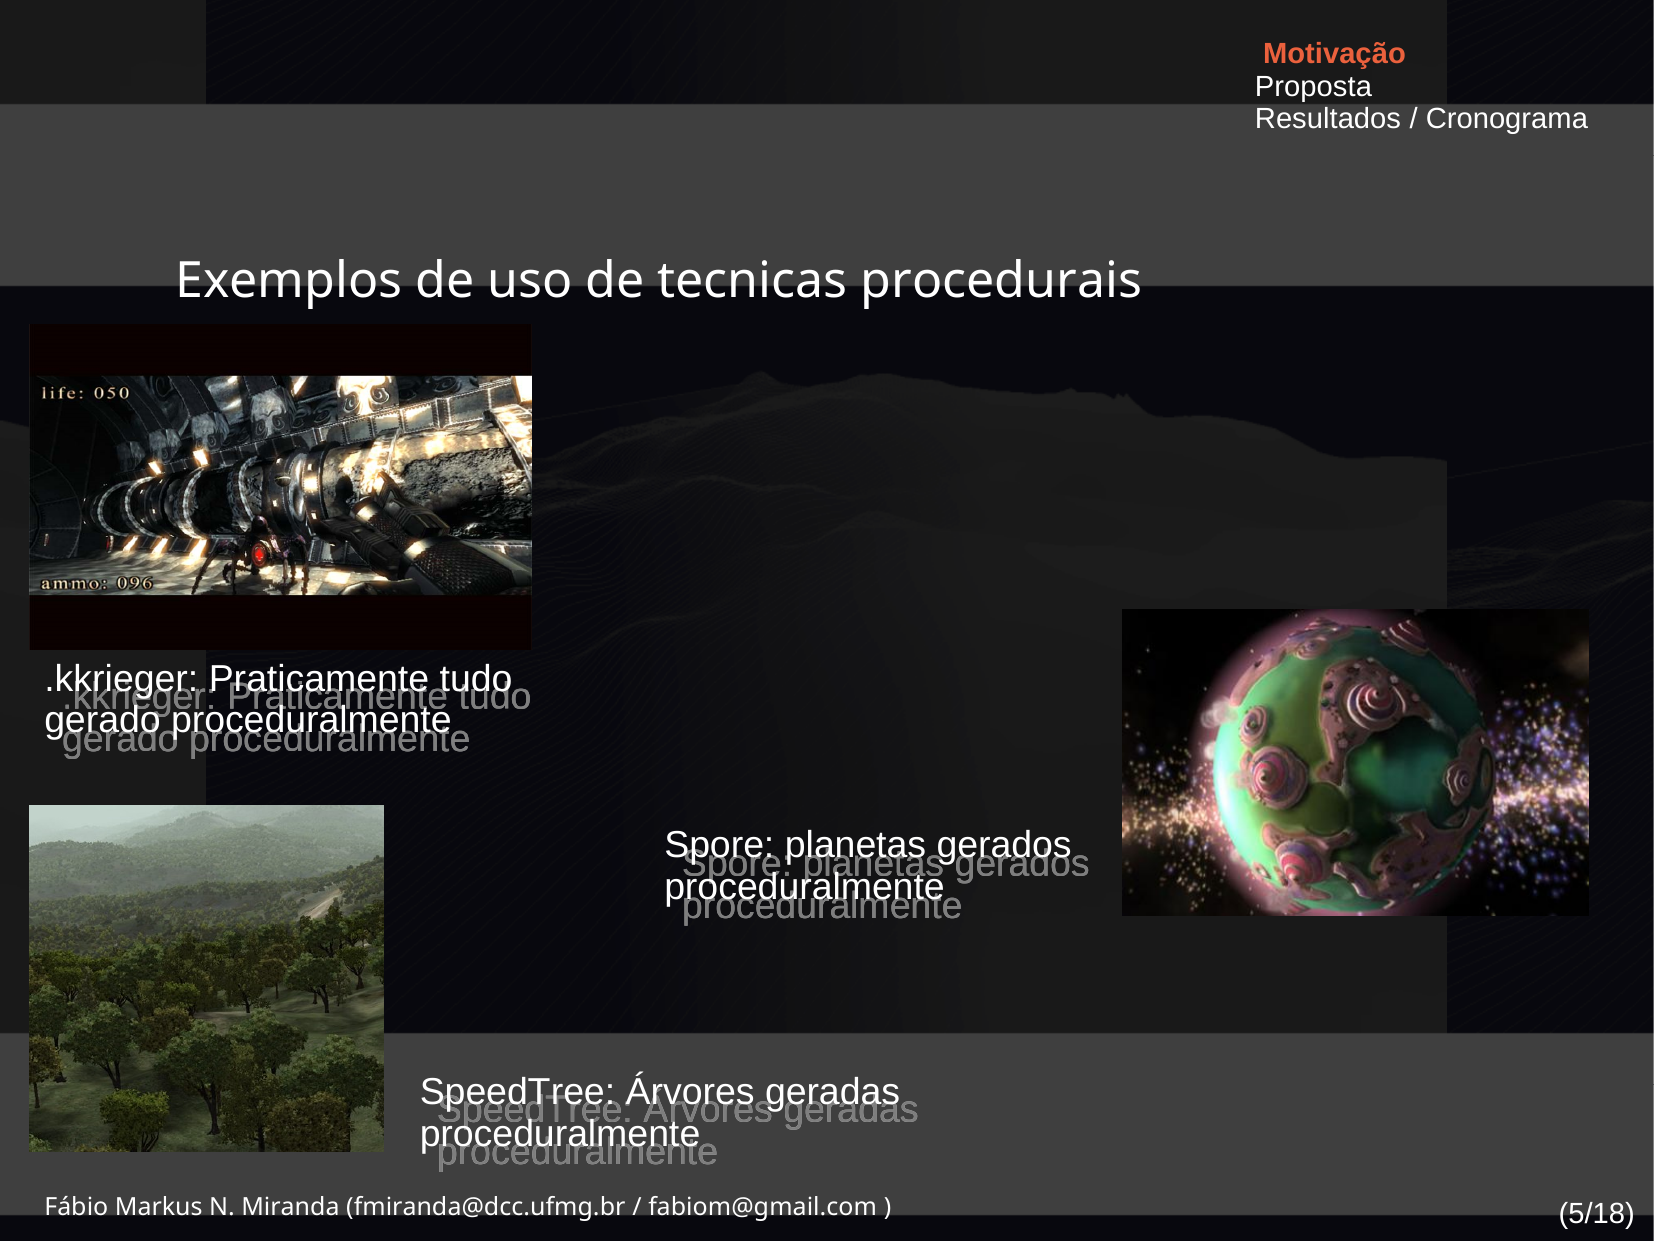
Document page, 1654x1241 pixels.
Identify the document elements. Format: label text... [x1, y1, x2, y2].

text_box Fábio Markus N. Miranda (fmiranda@dcc.ufmg.br / fabiom@gmail.com ) [29, 1181, 975, 1227]
text_box (5/18) [1535, 1189, 1654, 1237]
text_box .kkrieger: Praticamente tudo gerado proceduralmente [29, 649, 532, 827]
text_box SpeedTree: Árvores geradas proceduralmente [404, 1062, 916, 1162]
text_box Exemplos de uso de tecnicas procedurais [147, 236, 1516, 1063]
text_box Spore: planetas gerados proceduralmente [649, 816, 1122, 916]
picture [0, 0, 1654, 1241]
text_box Motivação Proposta Resultados / Cronograma [1240, 29, 1604, 144]
